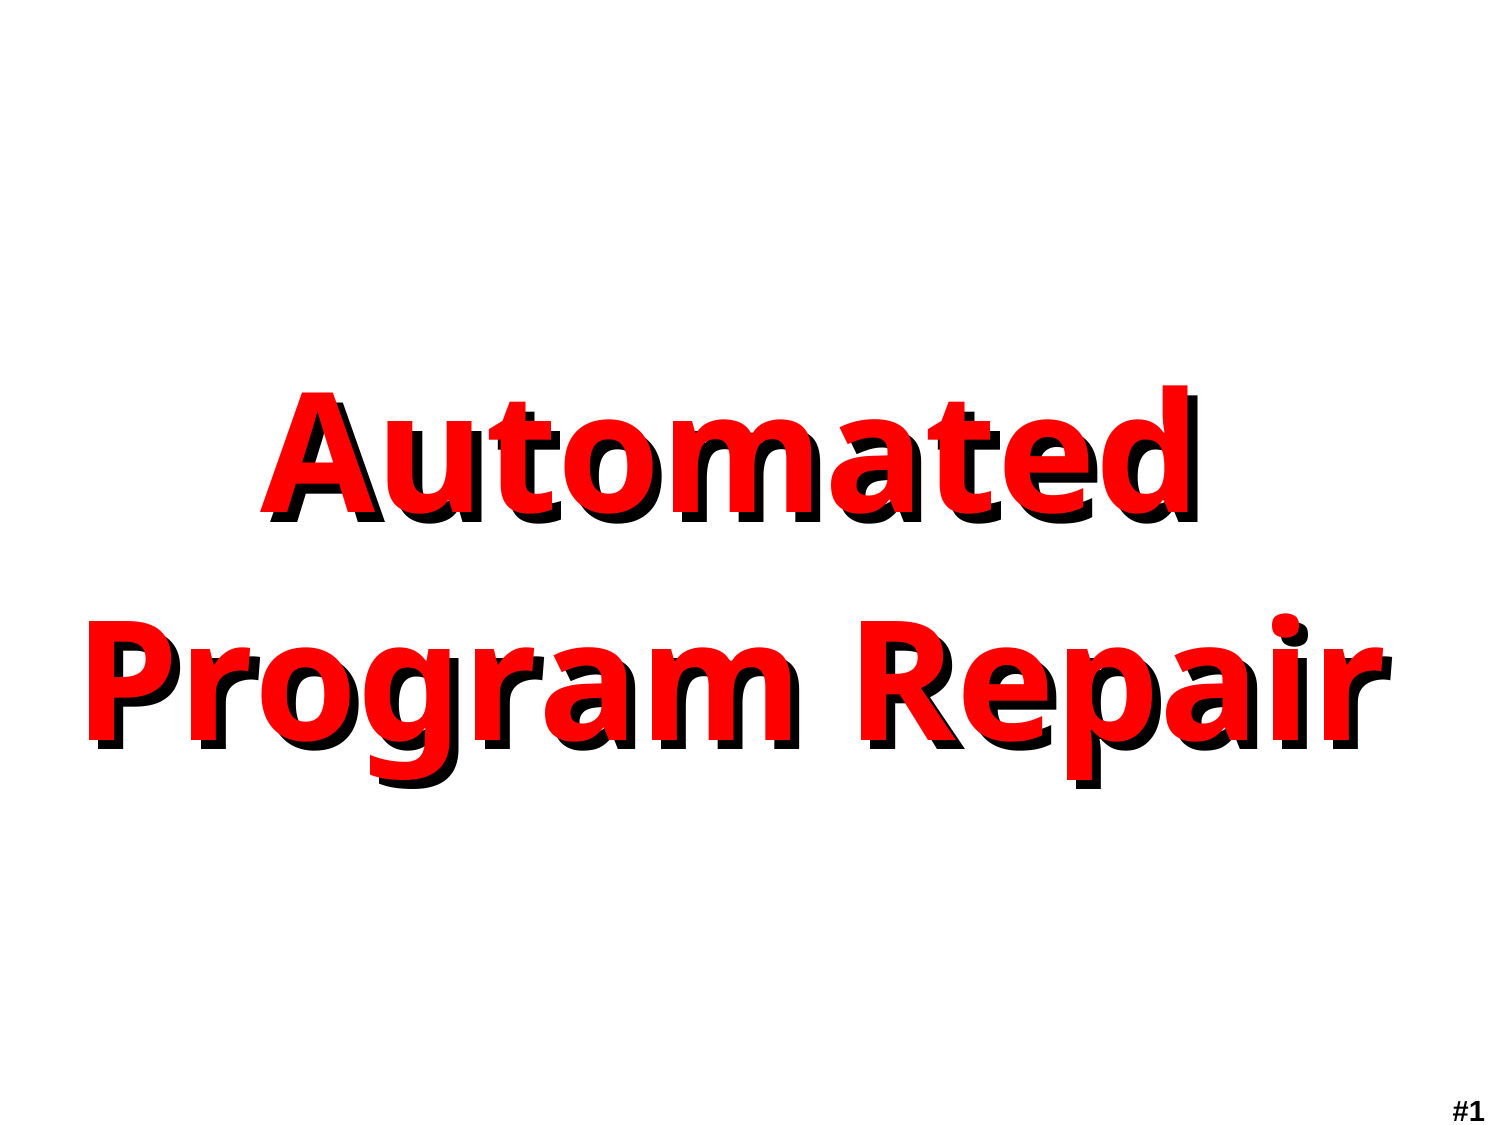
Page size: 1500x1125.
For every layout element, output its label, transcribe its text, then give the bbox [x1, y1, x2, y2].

title Automated Program Repair [0, 184, 1463, 939]
